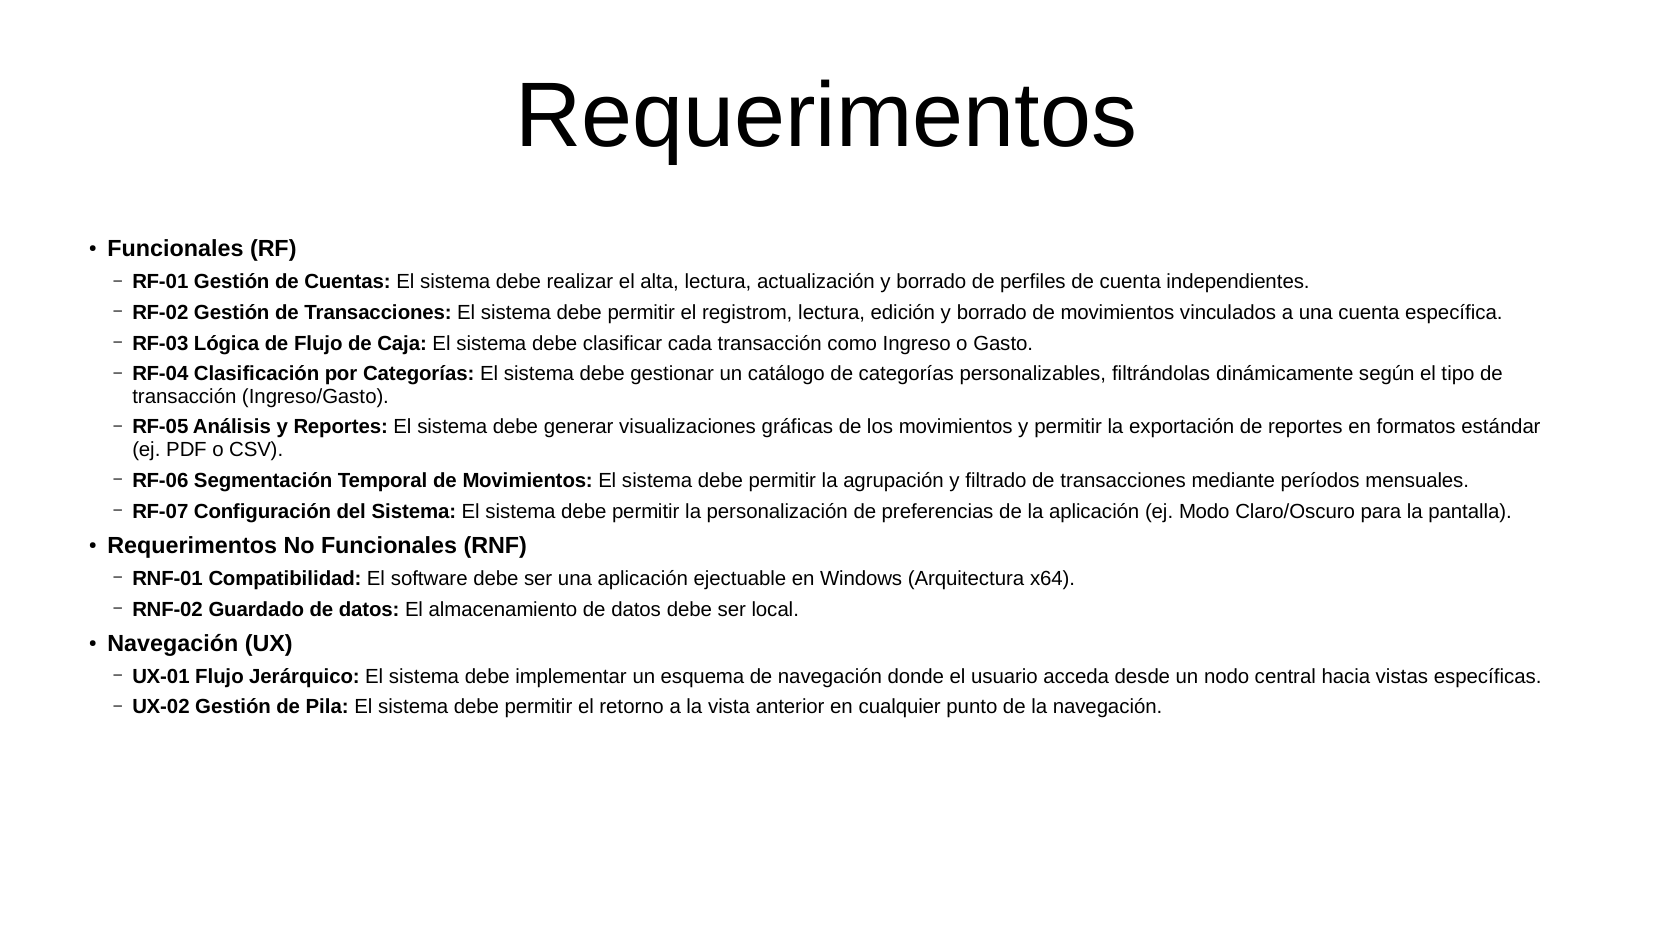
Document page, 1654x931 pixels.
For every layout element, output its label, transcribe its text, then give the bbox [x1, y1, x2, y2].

title Requerimentos [82, 37, 1571, 193]
list Funcionales (RF) RF-01 Gestión de Cuentas: El sistema debe realizar el alta, lectura, actualización y borrado de perfiles de cuenta independientes. RF-02 Gestión de Transacciones: El sistema debe permitir el registrom, lectura, edición y borrado de movimientos vinculados a una cuenta específica. RF-03 Lógica de Flujo de Caja: El sistema debe clasificar cada transacción como Ingreso o Gasto. RF-04 Clasificación por Categorías: El sistema debe gestionar un catálogo de categorías personalizables, filtrándolas dinámicamente según el tipo de transacción (Ingreso/Gasto). RF-05 Análisis y Reportes: El sistema debe generar visualizaciones gráficas de los movimientos y permitir la exportación de reportes en formatos estándar (ej. PDF o CSV). RF-06 Segmentación Temporal de Movimientos: El sistema debe permitir la agrupación y filtrado de transacciones mediante períodos mensuales. RF-07 Configuración del Sistema: El sistema debe permitir la personalización de preferencias de la aplicación (ej. Modo Claro/Oscuro para la pantalla). Requerimentos No Funcionales (RNF) RNF-01 Compatibilidad: El software debe ser una aplicación ejectuable en Windows (Arquitectura x64). RNF-02 Guardado de datos: El almacenamiento de datos debe ser local. Navegación (UX) UX-01 Flujo Jerárquico: El sistema debe implementar un esquema de navegación donde el usuario acceda desde un nodo central hacia vistas específicas. UX-02 Gestión de Pila: El sistema debe permitir el retorno a la vista anterior en cualquier punto de la navegación. [82, 217, 1571, 758]
